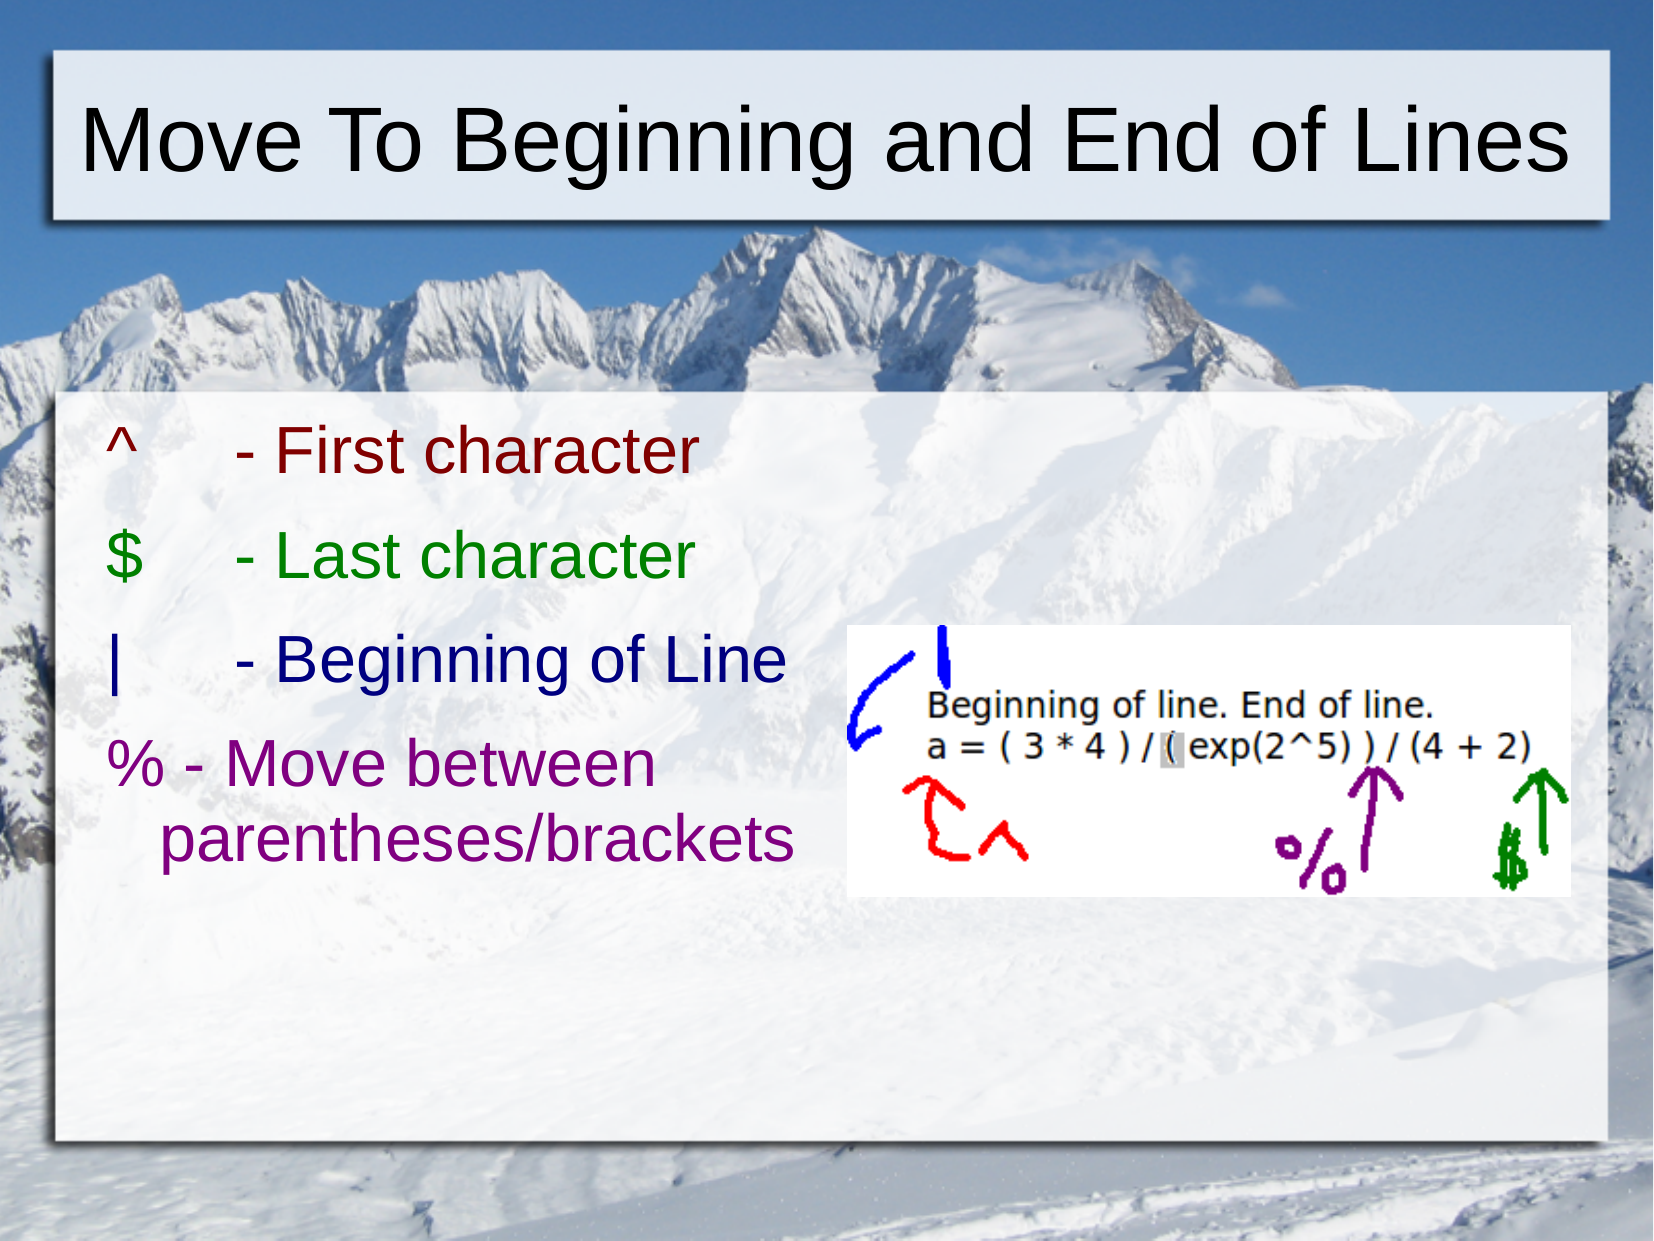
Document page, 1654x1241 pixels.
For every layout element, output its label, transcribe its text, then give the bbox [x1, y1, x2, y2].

title Move To Beginning and End of Lines [58, 36, 1594, 244]
list ^ - First character $ - Last character | - Beginning of Line % - Move between parentheses/brackets [88, 413, 812, 1126]
picture [0, 0, 1654, 1241]
